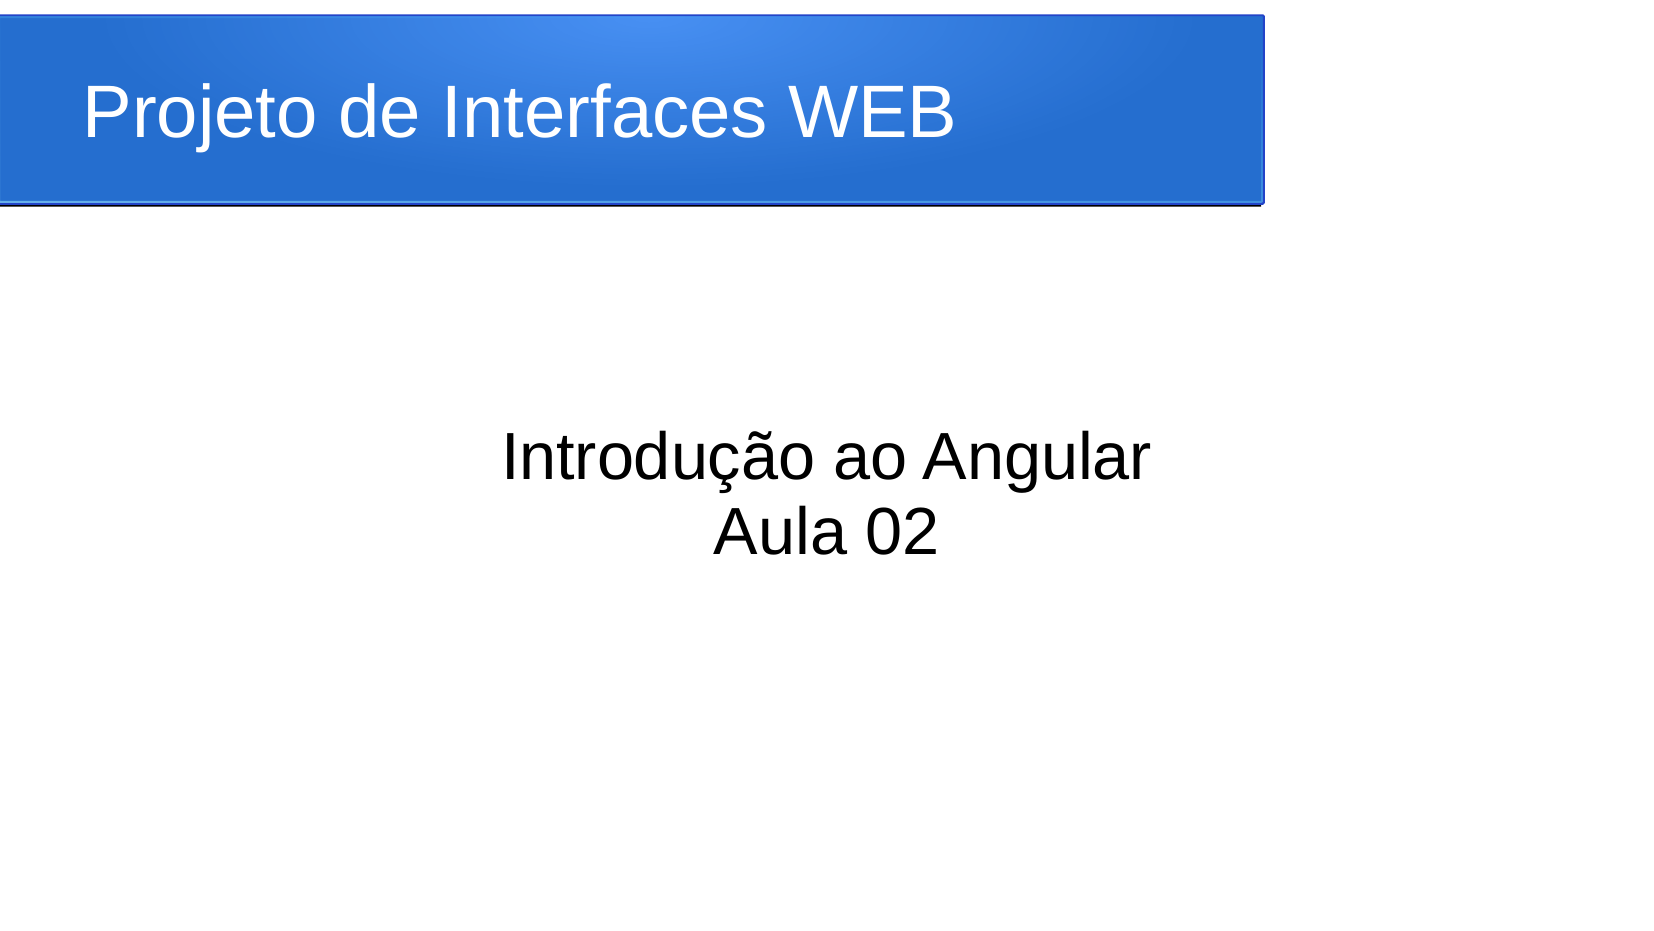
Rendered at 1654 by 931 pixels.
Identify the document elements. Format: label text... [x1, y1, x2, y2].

title Projeto de Interfaces WEB [82, 35, 1235, 189]
subtitle Introdução ao Angular Aula 02 [82, 224, 1571, 764]
